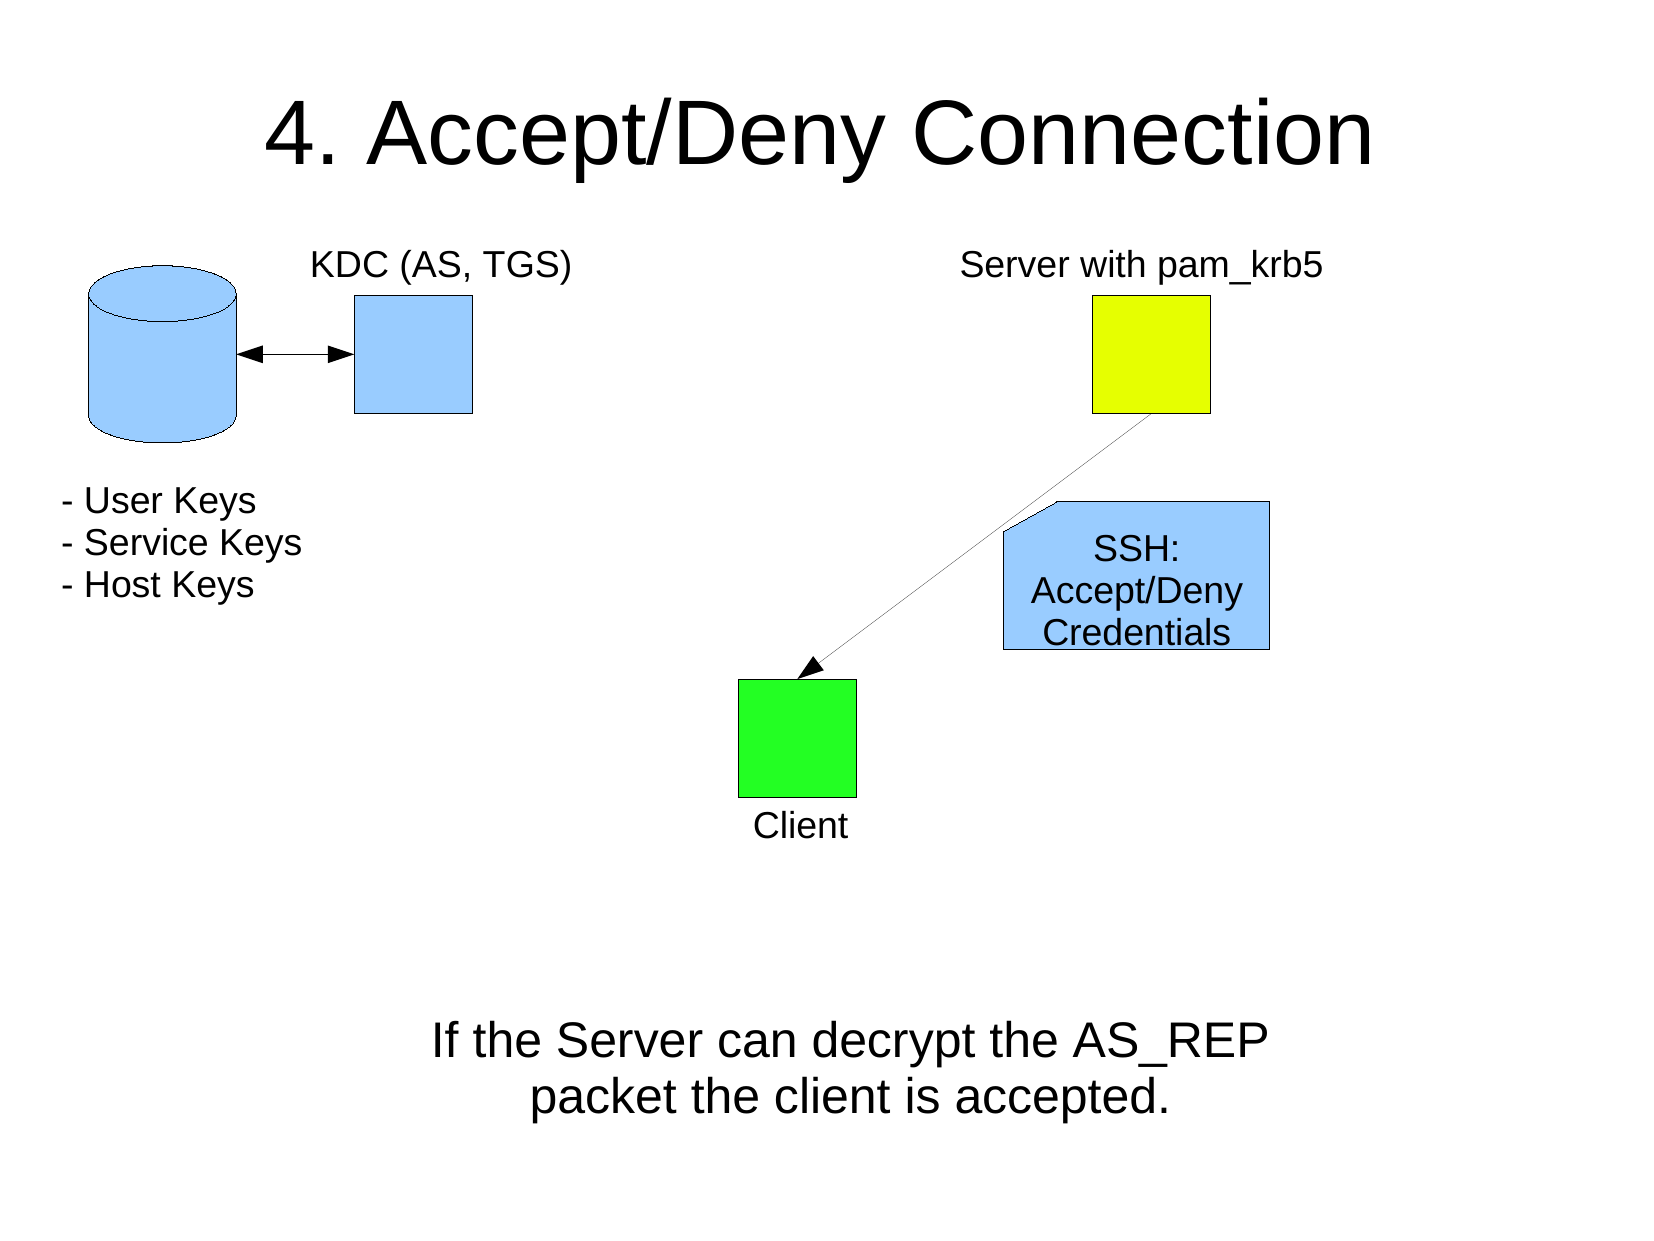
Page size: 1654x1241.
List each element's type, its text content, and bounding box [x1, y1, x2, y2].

text_box If the Server can decrypt the AS_REP packet the client is accepted. [415, 1004, 1268, 1183]
text_box Client [738, 797, 886, 855]
text_box [738, 679, 857, 797]
text_box [1092, 295, 1211, 414]
text_box Server with pam_krb5 [944, 236, 1359, 294]
text_box - User Keys - Service Keys - Host Keys [46, 472, 314, 614]
title 4. Accept/Deny Connection [76, 29, 1565, 237]
text_box SSH: Accept/Deny Credentials [1003, 501, 1270, 650]
text_box [354, 295, 473, 414]
text_box [88, 265, 237, 443]
text_box KDC (AS, TGS) [295, 236, 583, 294]
